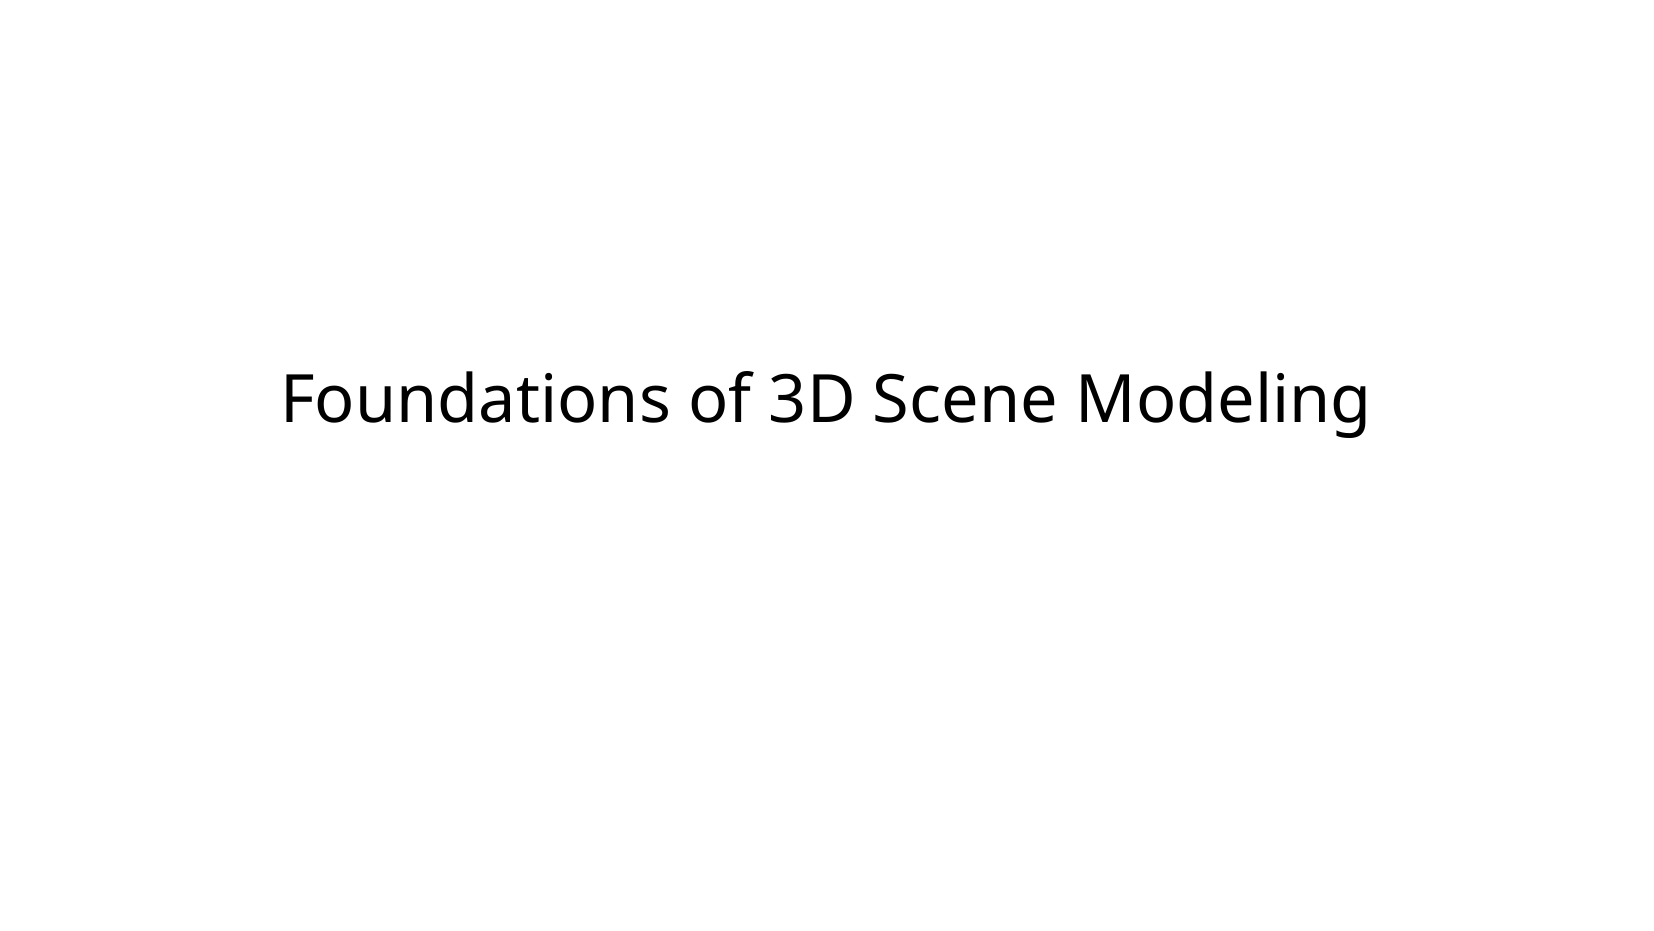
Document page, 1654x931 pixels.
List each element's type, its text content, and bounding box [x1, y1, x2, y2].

subtitle Foundations of 3D Scene Modeling [82, 37, 1571, 757]
